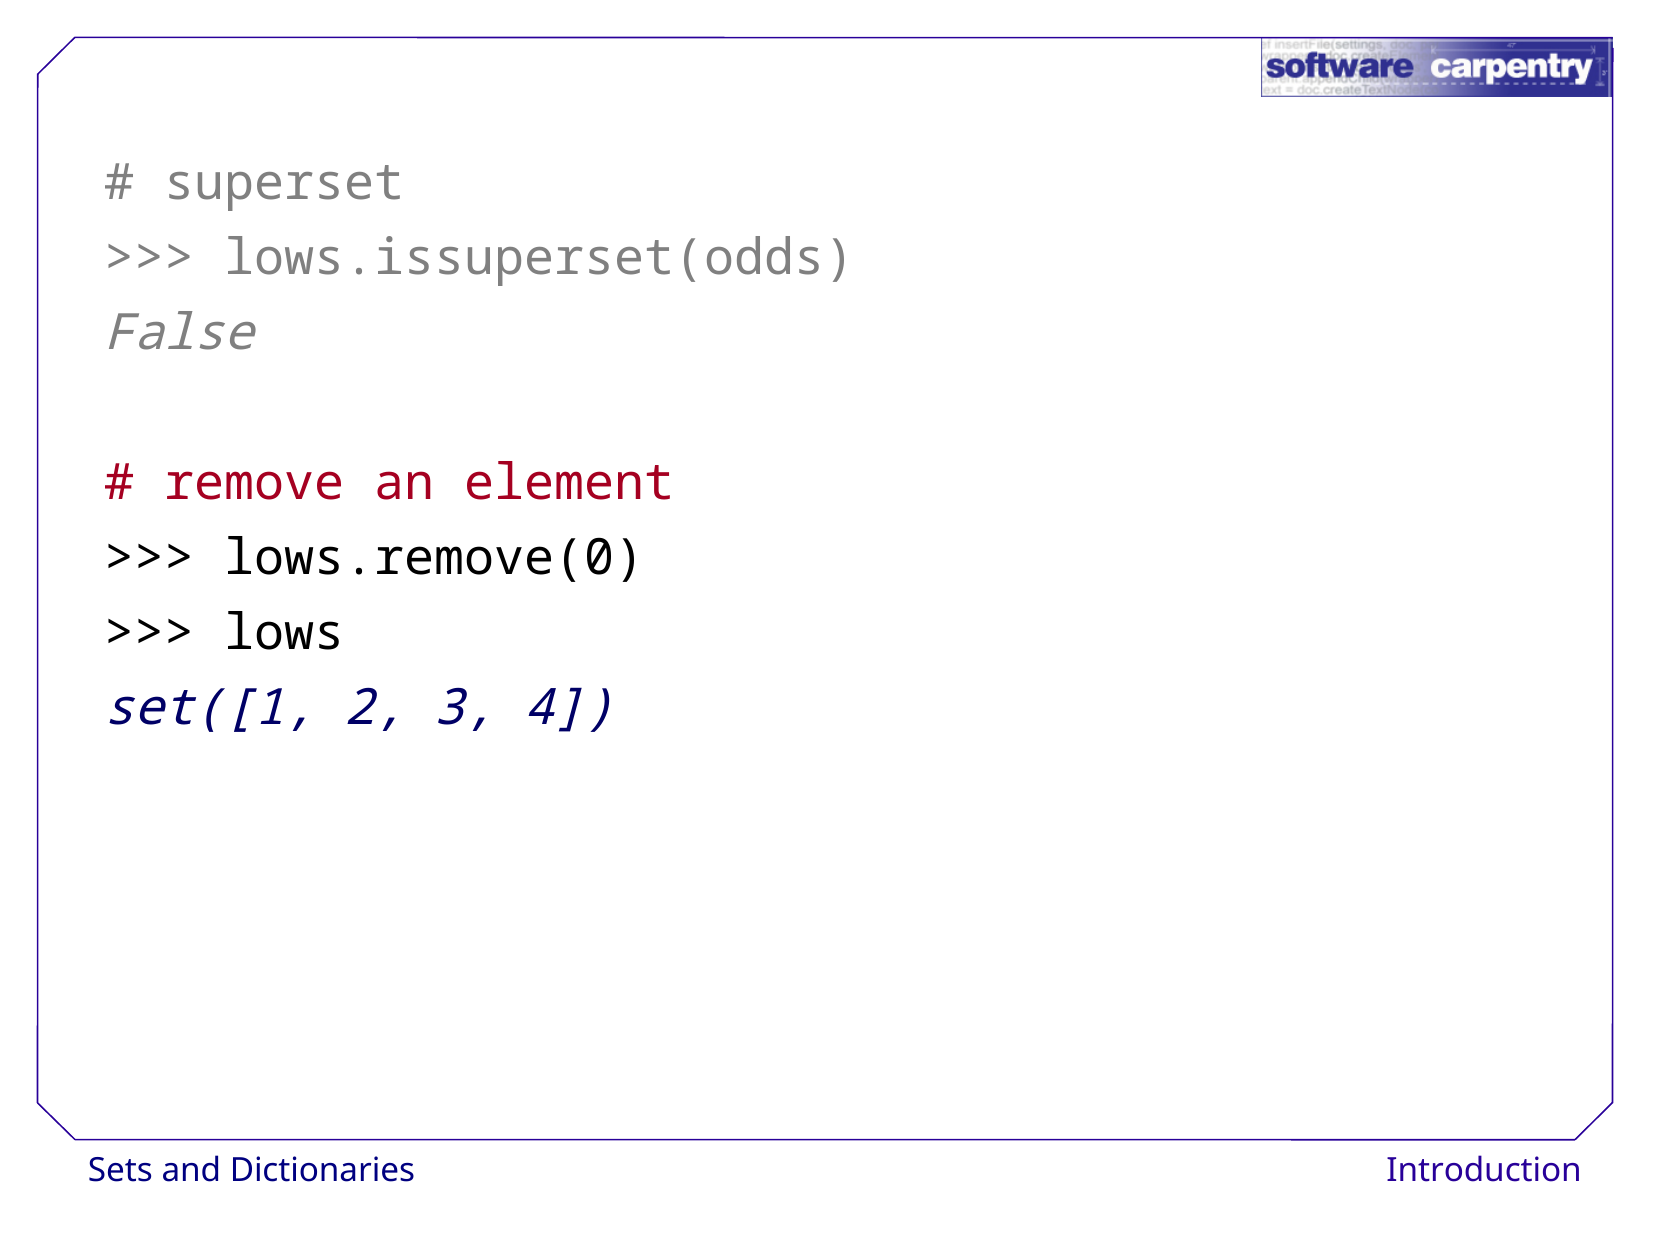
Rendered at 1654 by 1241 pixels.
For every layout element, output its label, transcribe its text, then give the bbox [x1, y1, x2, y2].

text_box # superset >>> lows.issuperset(odds) False # remove an element >>> lows.remove(0) >>> lows set([1, 2, 3, 4]) [89, 126, 1512, 1065]
picture [1261, 39, 1613, 97]
